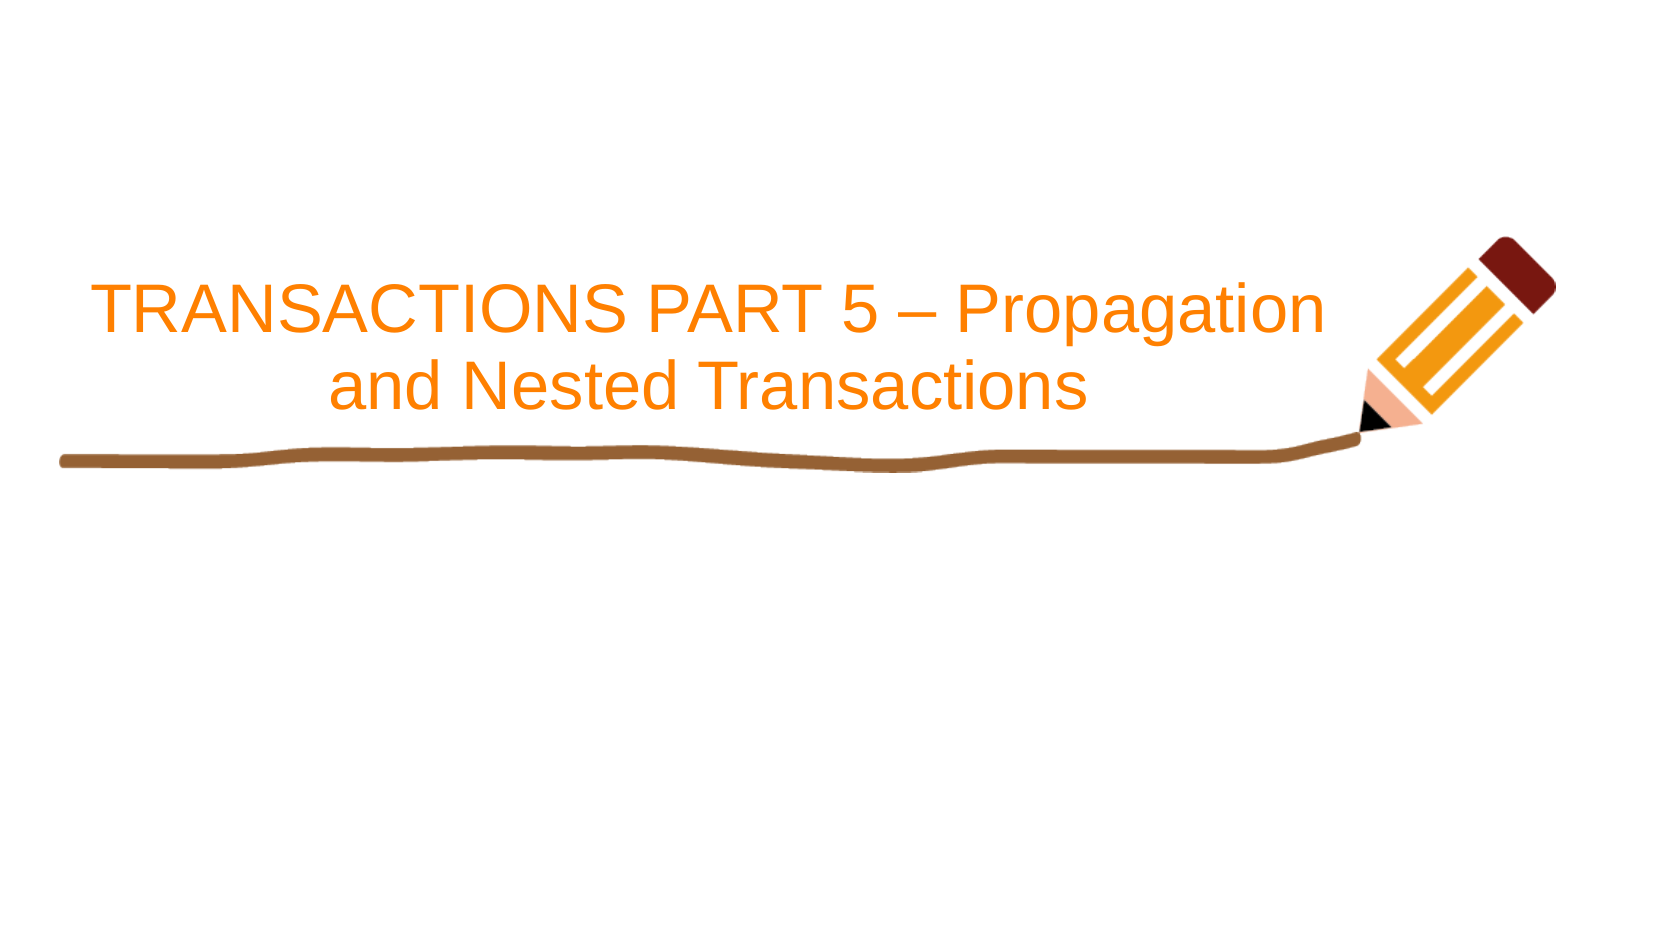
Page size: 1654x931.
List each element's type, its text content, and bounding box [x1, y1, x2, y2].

picture [59, 236, 1556, 473]
title TRANSACTIONS PART 5 – Propagation and Nested Transactions [88, 265, 1329, 429]
